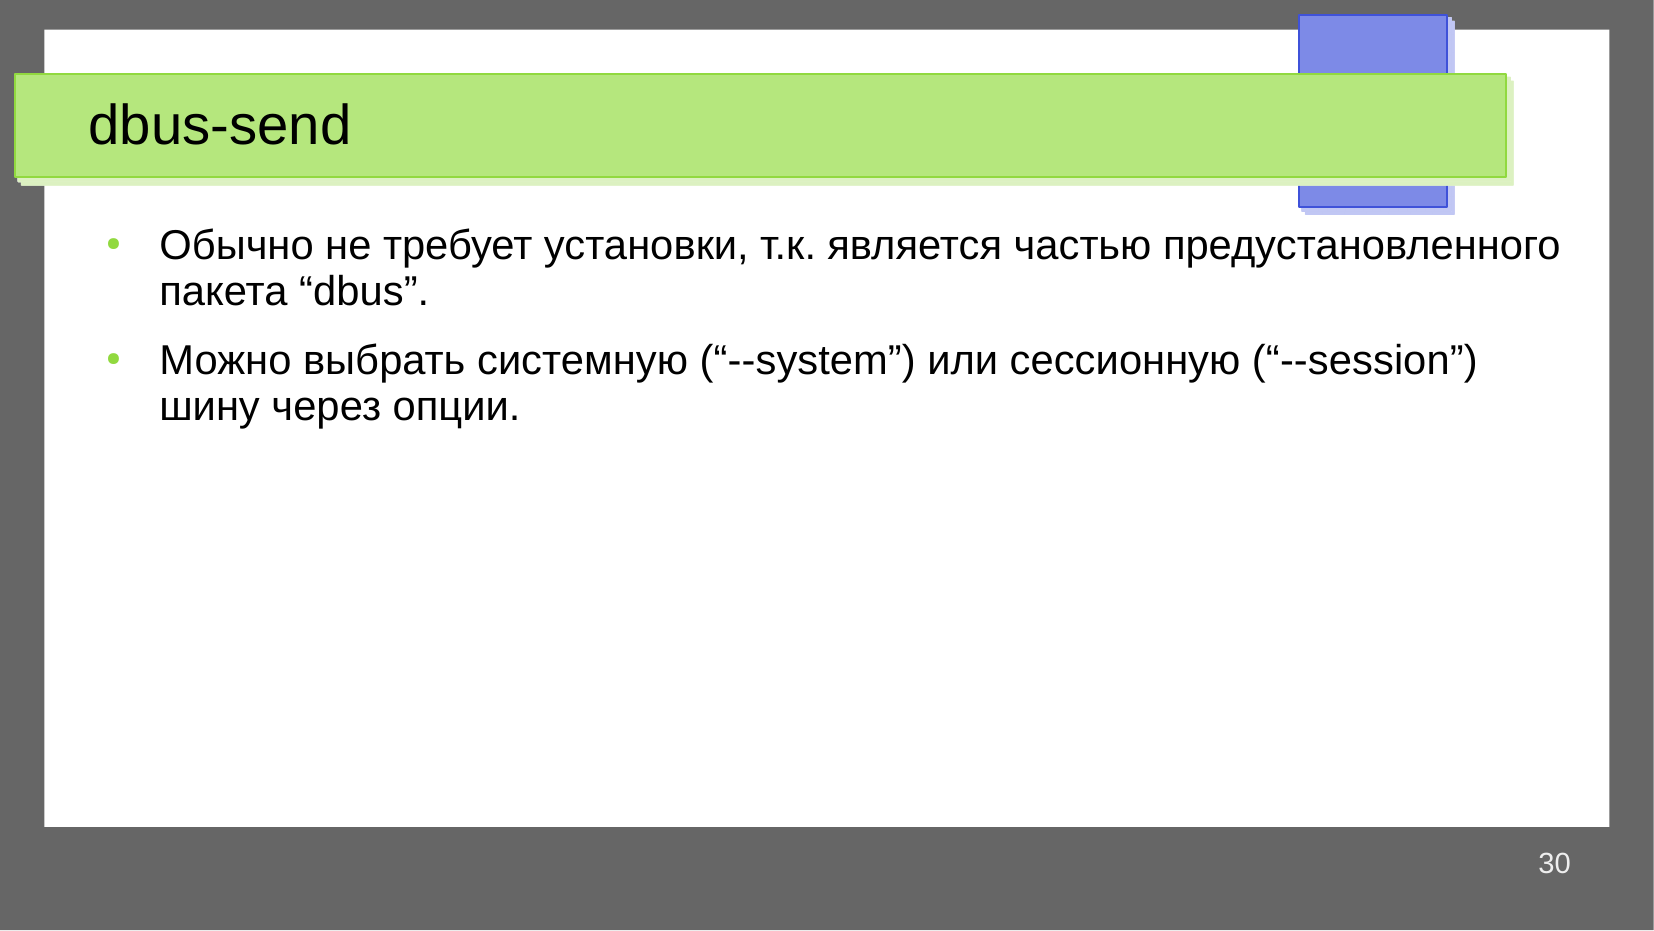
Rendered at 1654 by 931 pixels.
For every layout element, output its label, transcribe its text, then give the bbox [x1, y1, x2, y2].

list Обычно не требует установки, т.к. является частью предустановленного пакета “dbus”. Можно выбрать системную (“--system”) или сессионную (“--session”) шину через опции. [88, 221, 1565, 813]
title dbus-send [88, 73, 1506, 178]
